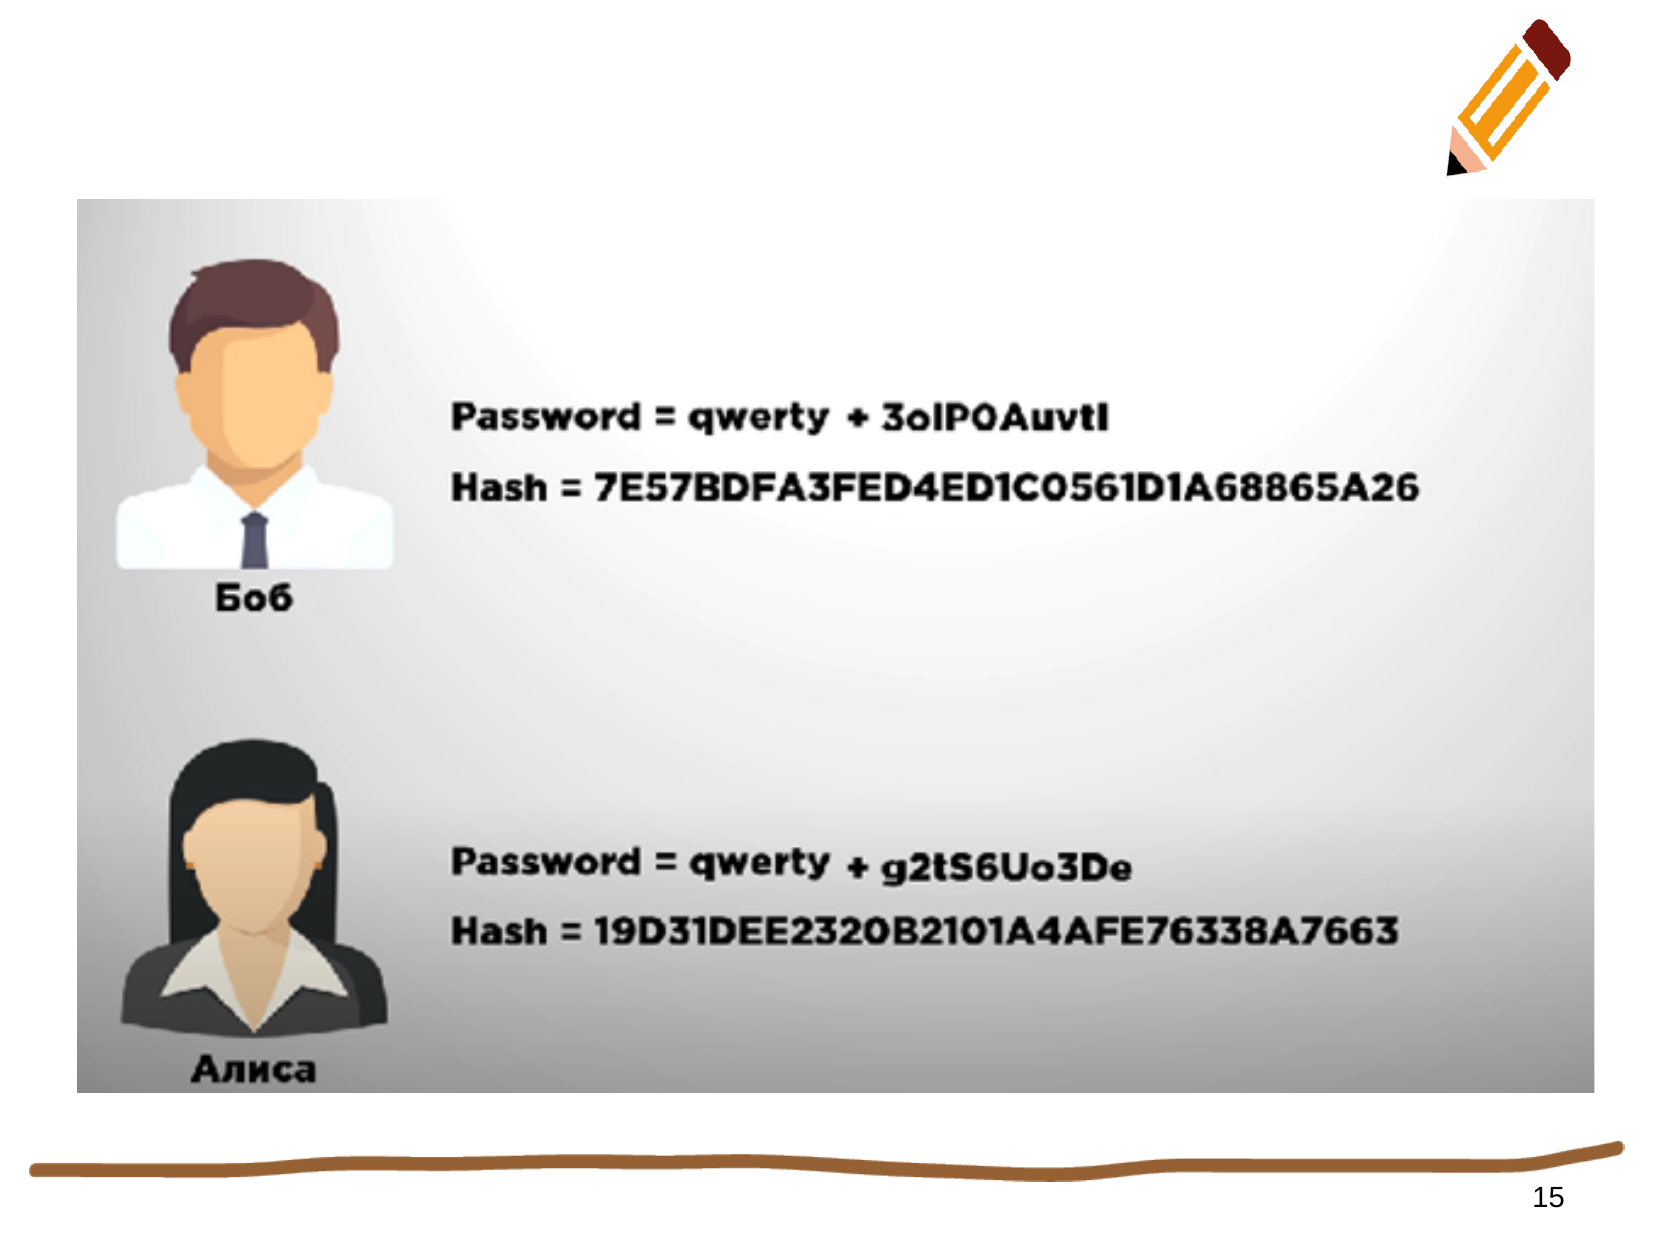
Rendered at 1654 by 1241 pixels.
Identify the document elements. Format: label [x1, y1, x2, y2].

picture [29, 1141, 1625, 1182]
picture [76, 197, 1595, 1093]
picture [1446, 19, 1571, 178]
